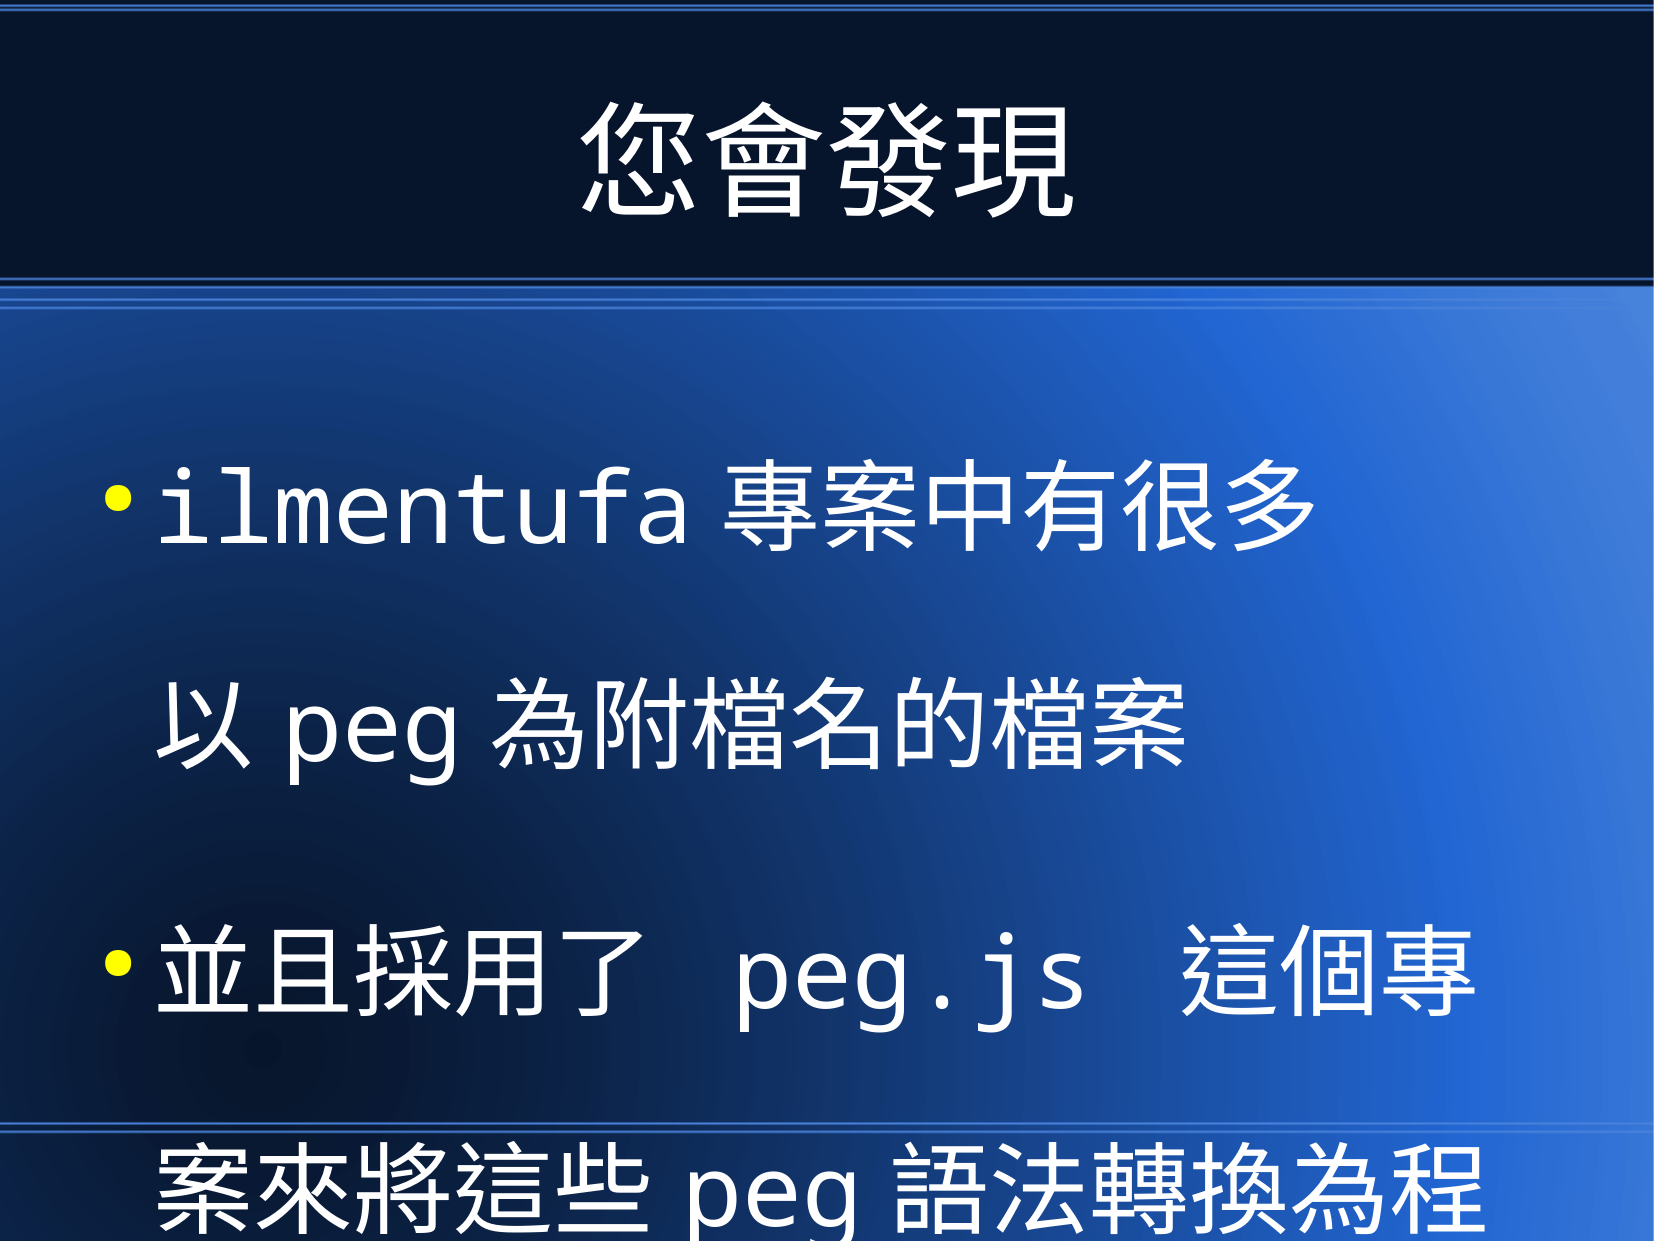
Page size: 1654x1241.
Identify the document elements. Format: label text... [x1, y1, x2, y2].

picture [0, 0, 1654, 1241]
list ilmentufa專案中有很多 以peg為附檔名的檔案 並且採用了 peg.js 這個專案來將這些peg語法轉換為程式 [82, 355, 1571, 1241]
title 您會發現 [82, 49, 1571, 257]
